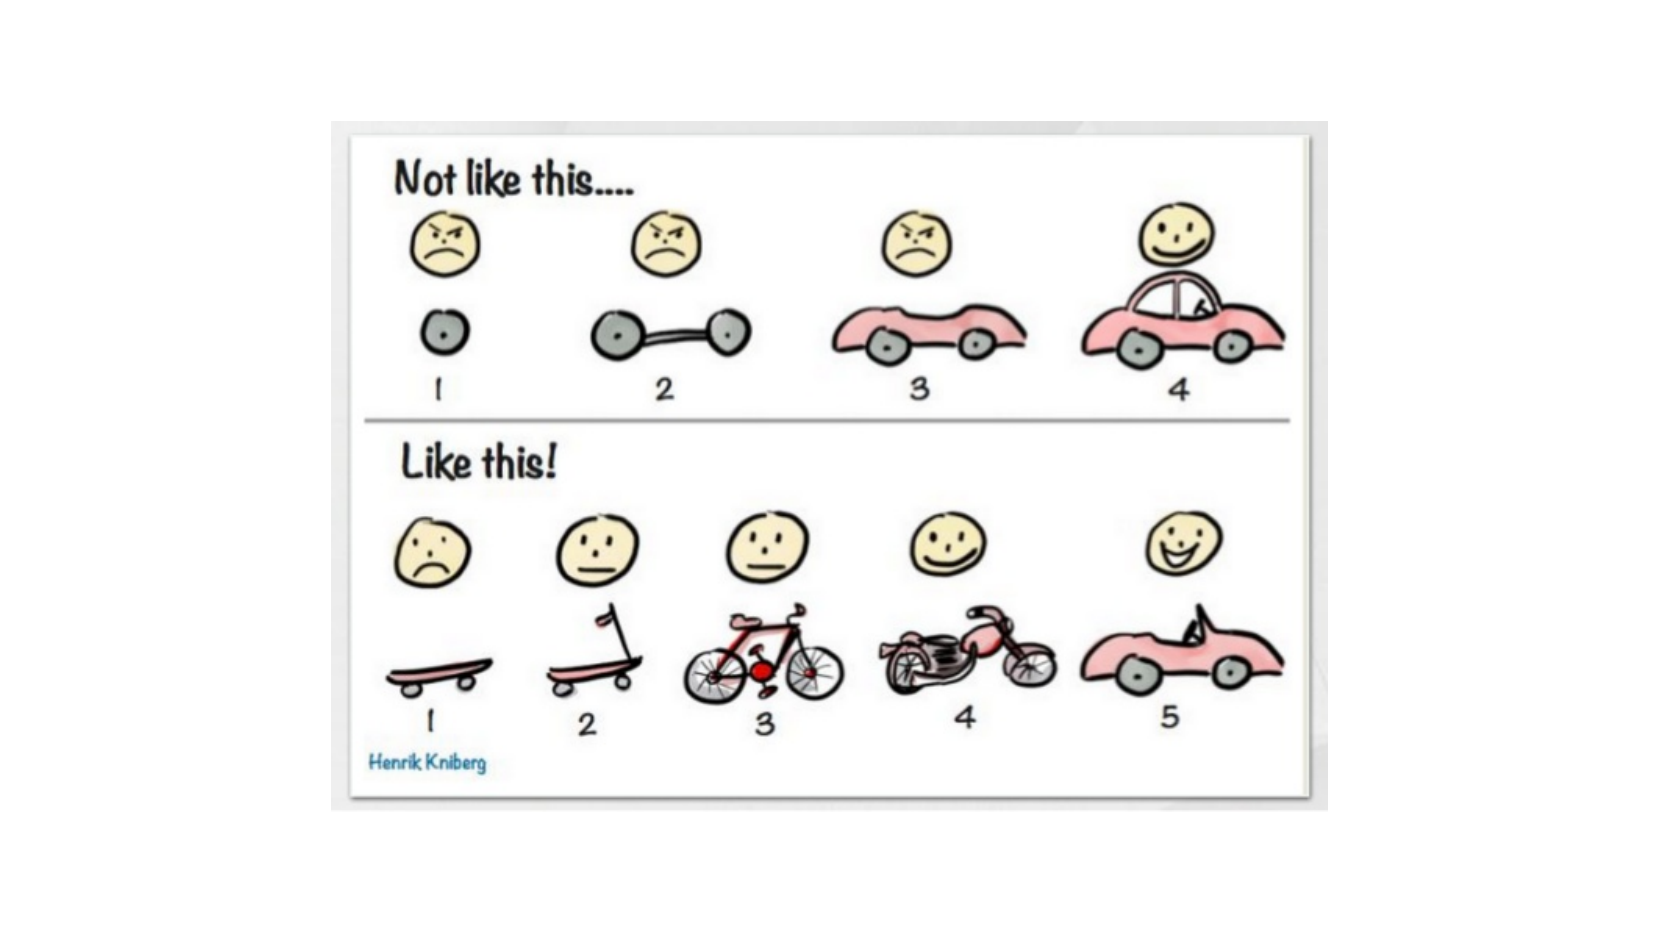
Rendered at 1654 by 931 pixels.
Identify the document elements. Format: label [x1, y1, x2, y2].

picture [331, 121, 1328, 812]
